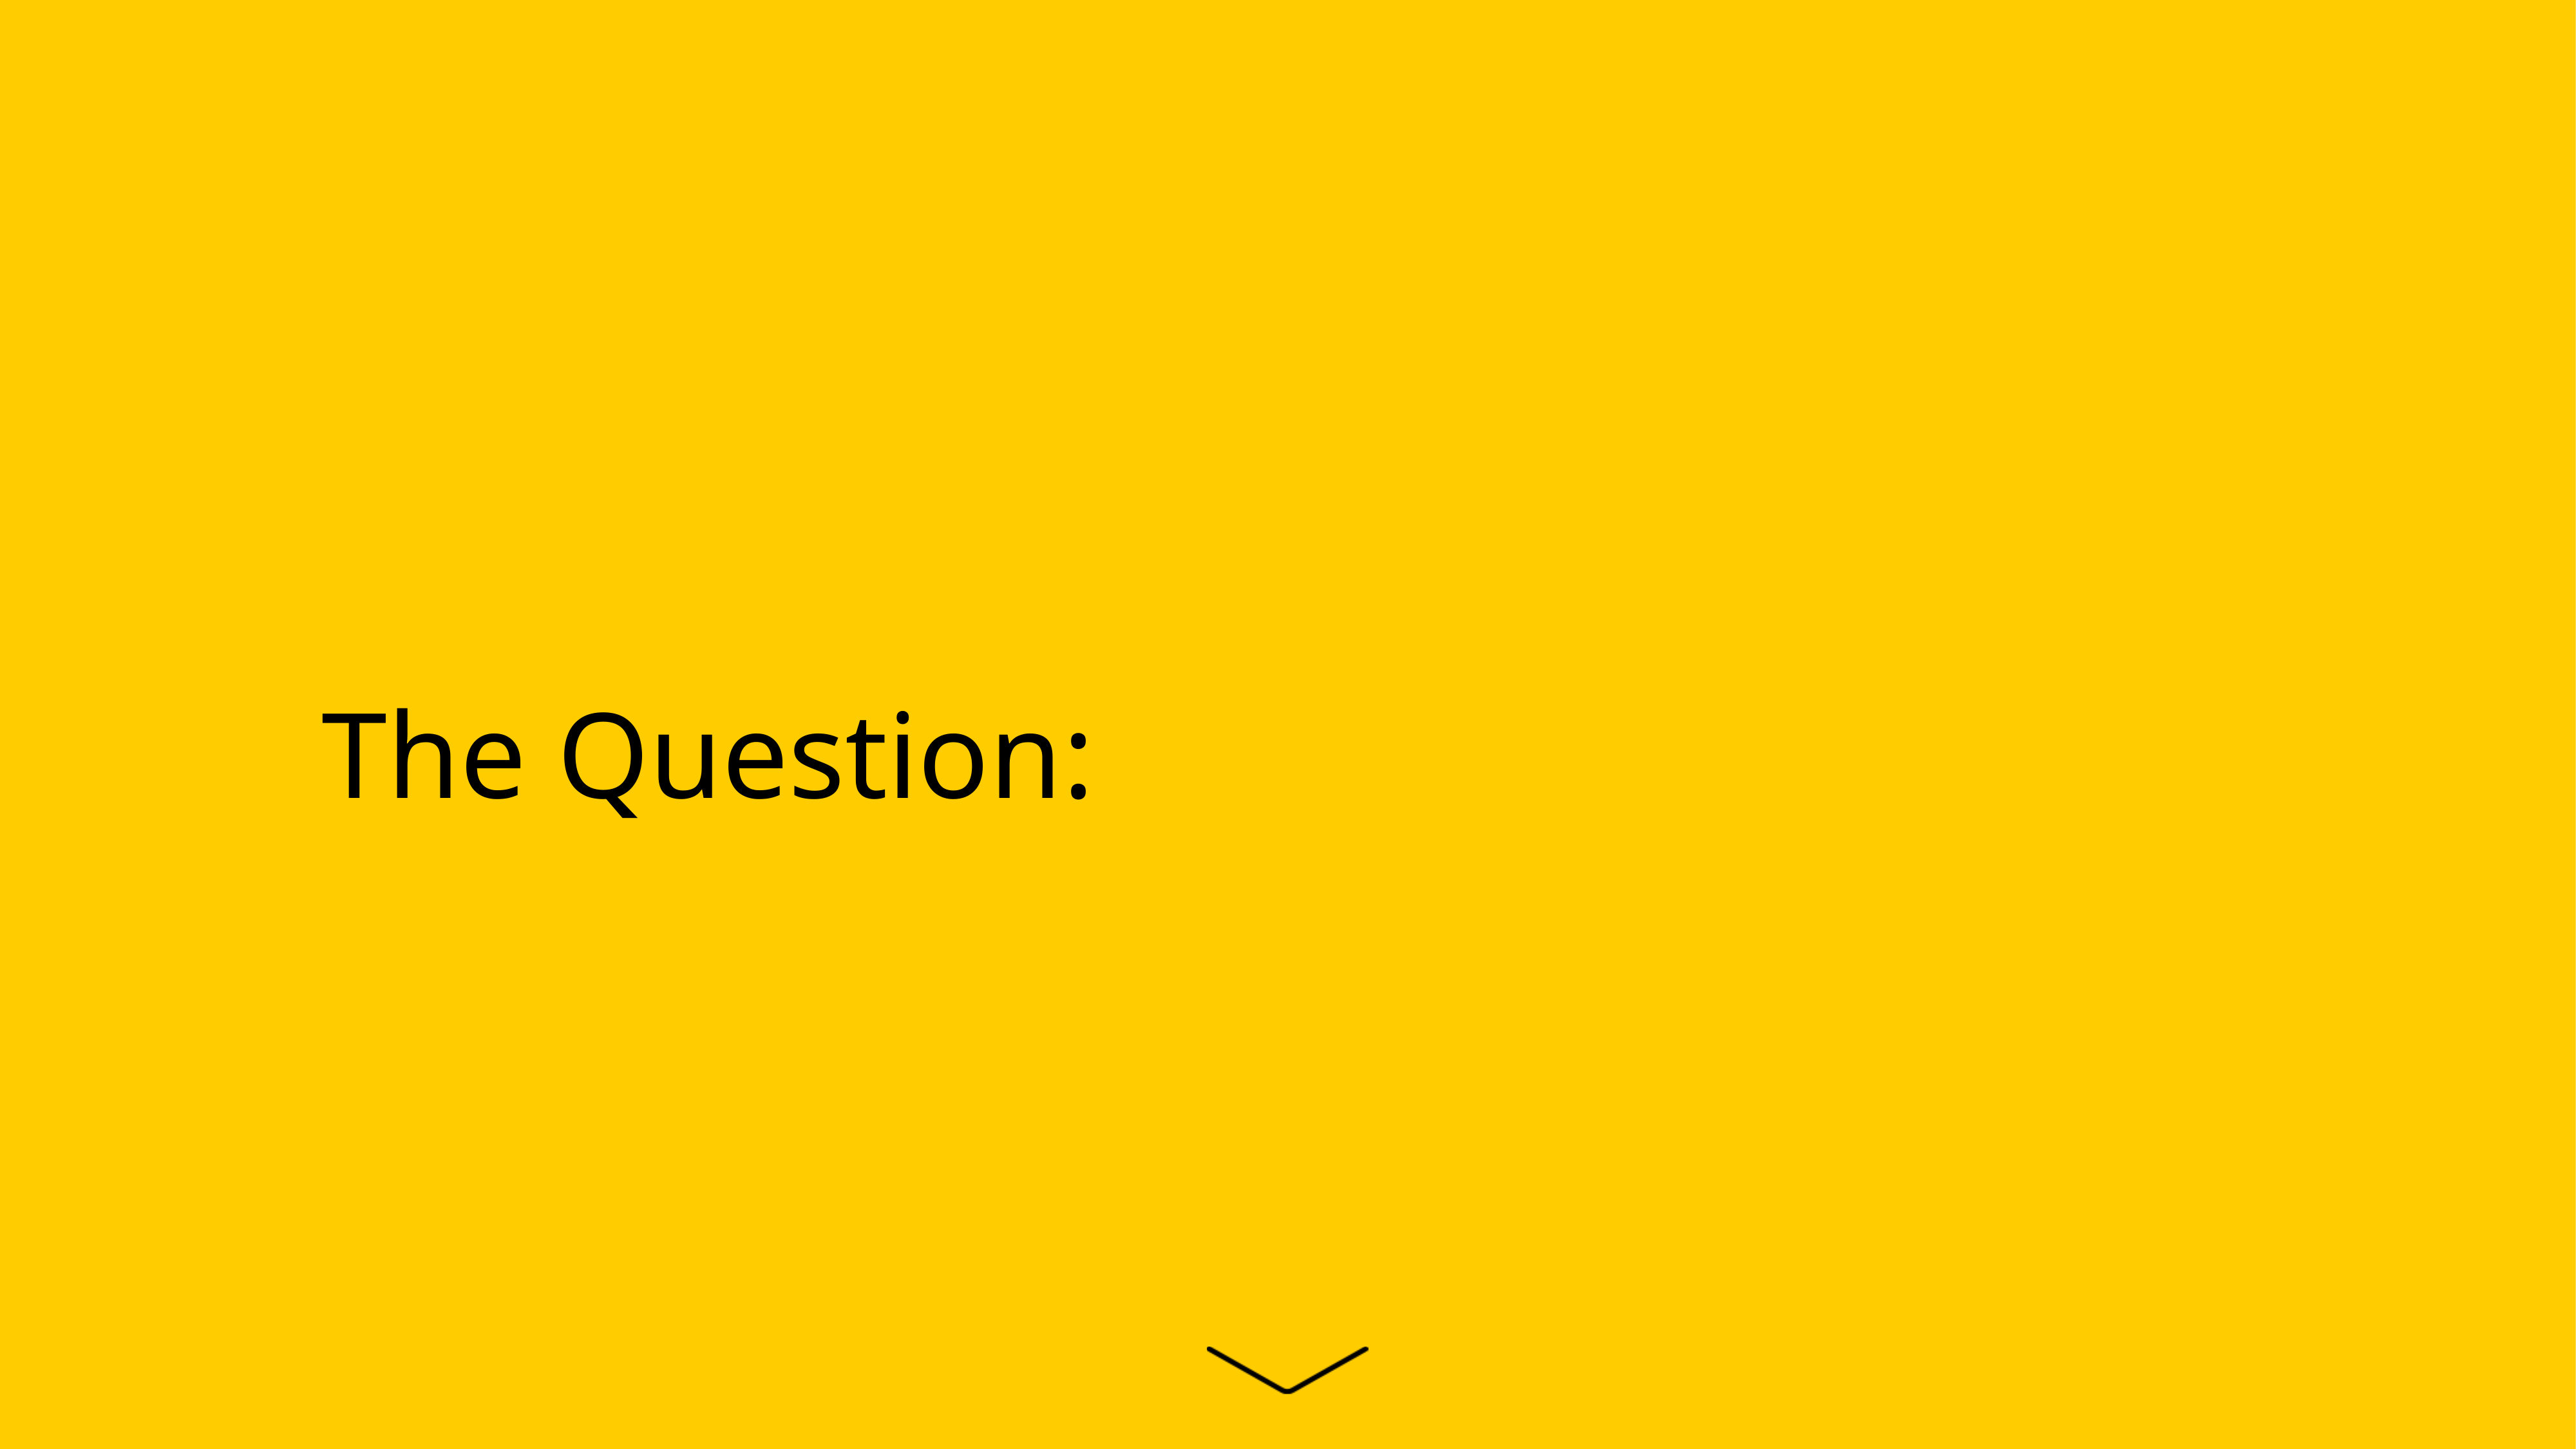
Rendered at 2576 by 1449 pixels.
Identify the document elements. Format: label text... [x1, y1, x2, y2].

title The Question: [321, 429, 2253, 1074]
picture [1207, 1347, 1368, 1396]
